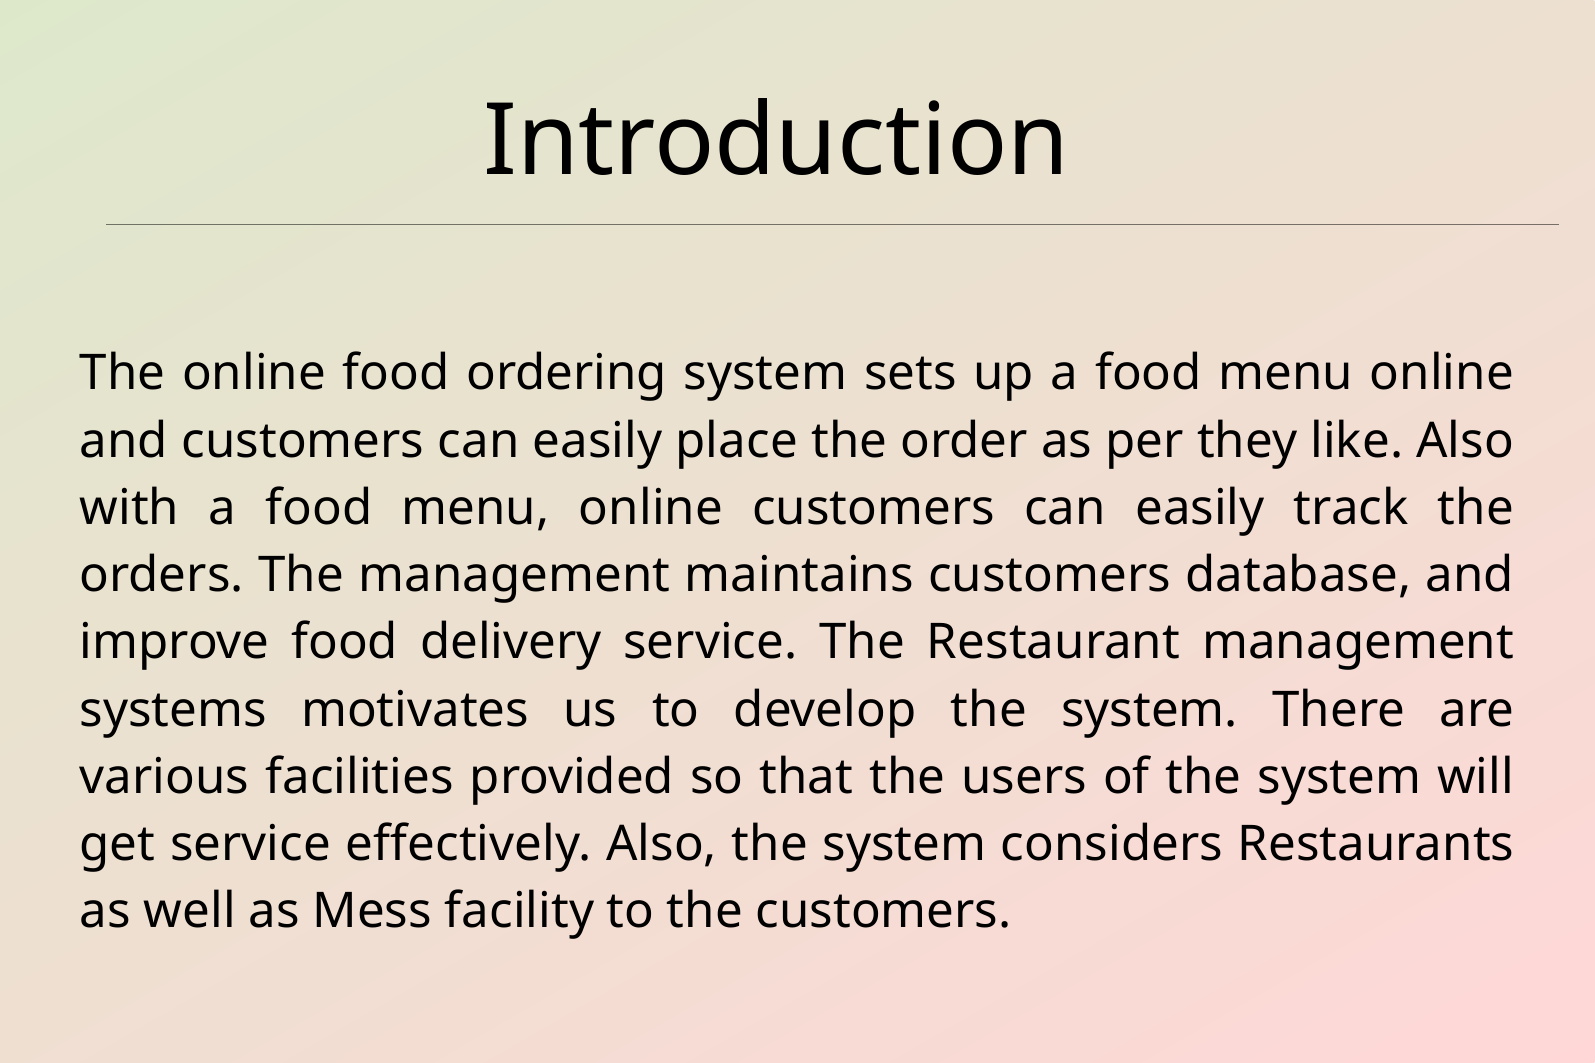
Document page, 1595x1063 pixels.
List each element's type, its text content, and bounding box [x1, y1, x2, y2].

title Introduction [58, 47, 1494, 225]
list The online food ordering system sets up a food menu online and customers can easily place the order as per they like. Also with a food menu, online customers can easily track the orders. The management maintains customers database, and improve food delivery service. The Restaurant management systems motivates us to develop the system. There are various facilities provided so that the users of the system will get service effectively. Also, the system considers Restaurants as well as Mess facility to the customers. [79, 337, 1515, 954]
